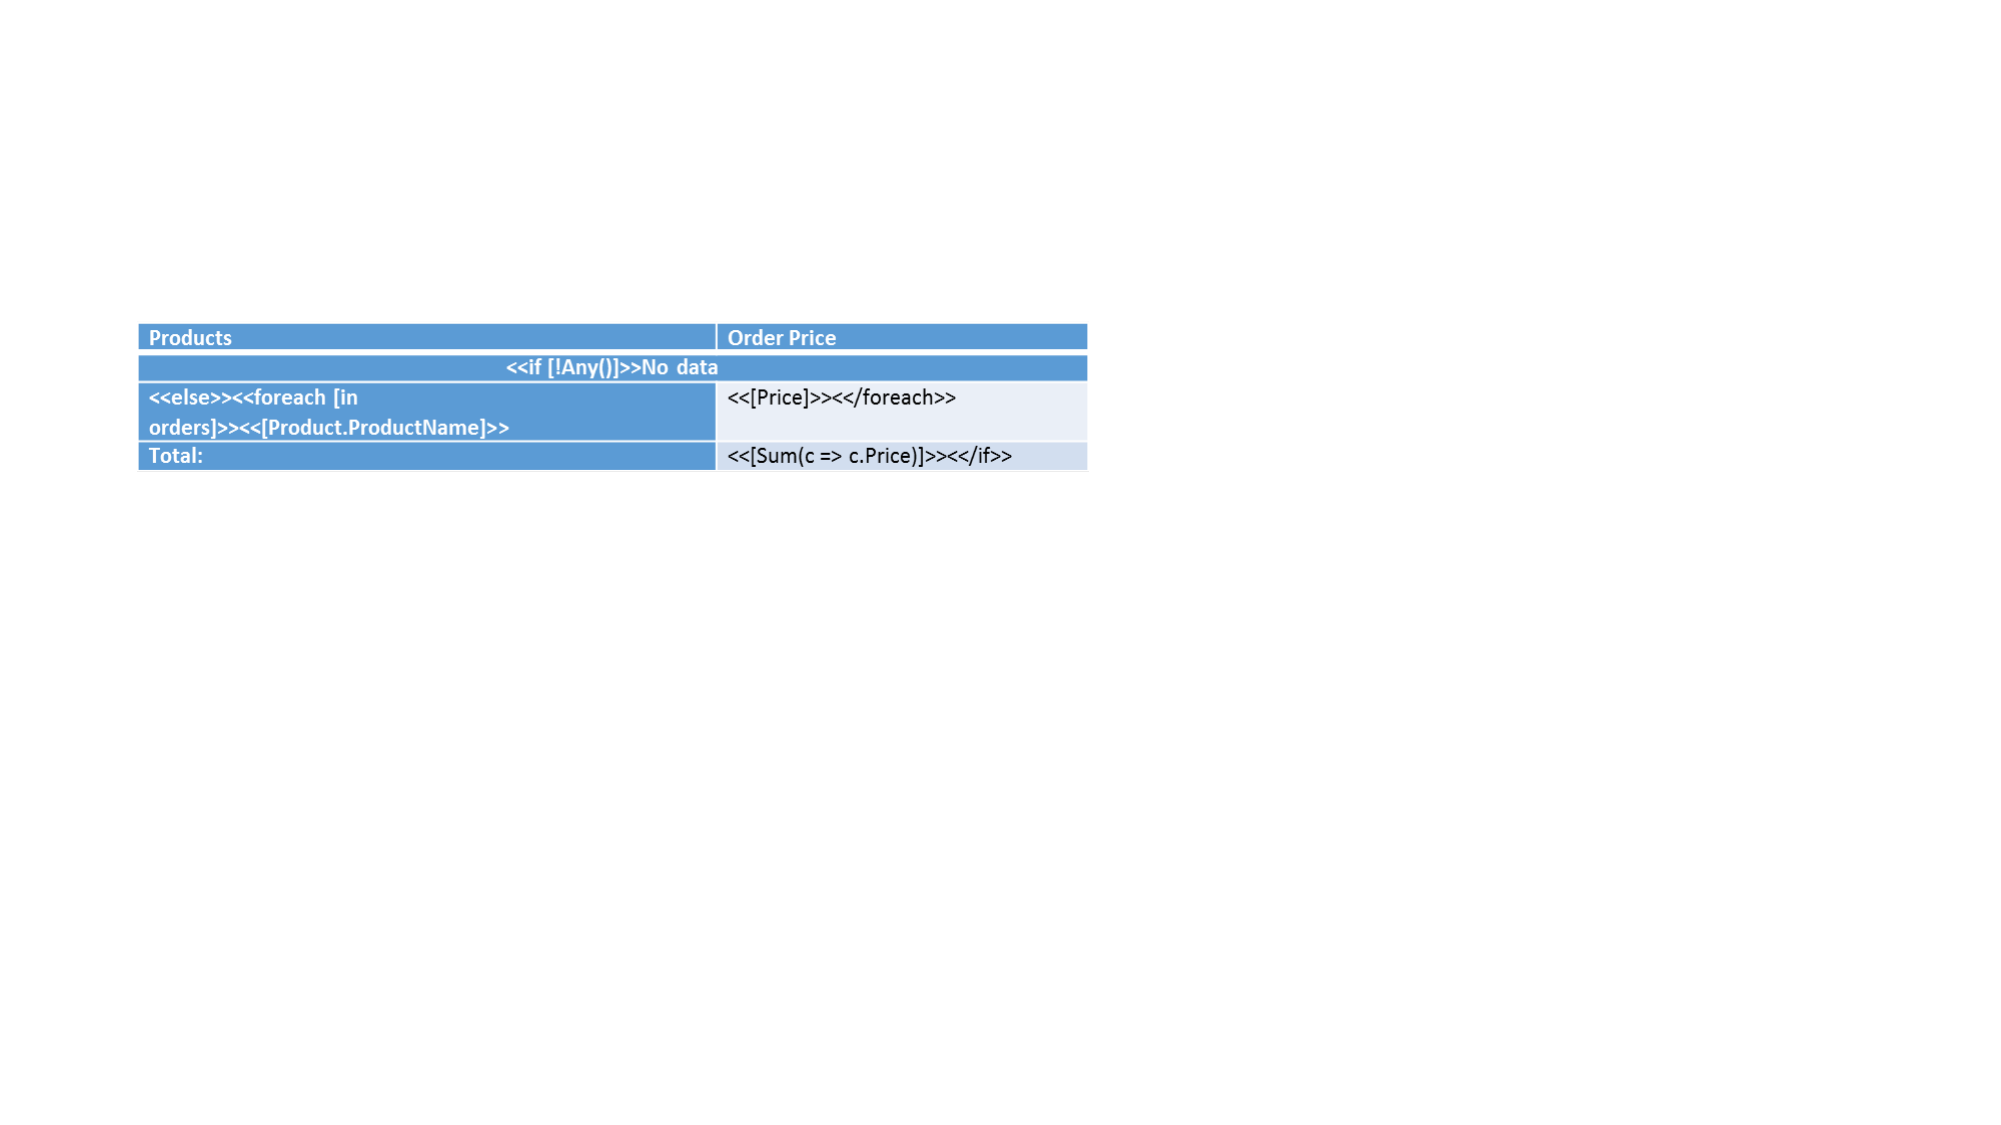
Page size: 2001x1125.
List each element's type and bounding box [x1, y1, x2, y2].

picture [137, 316, 1089, 485]
